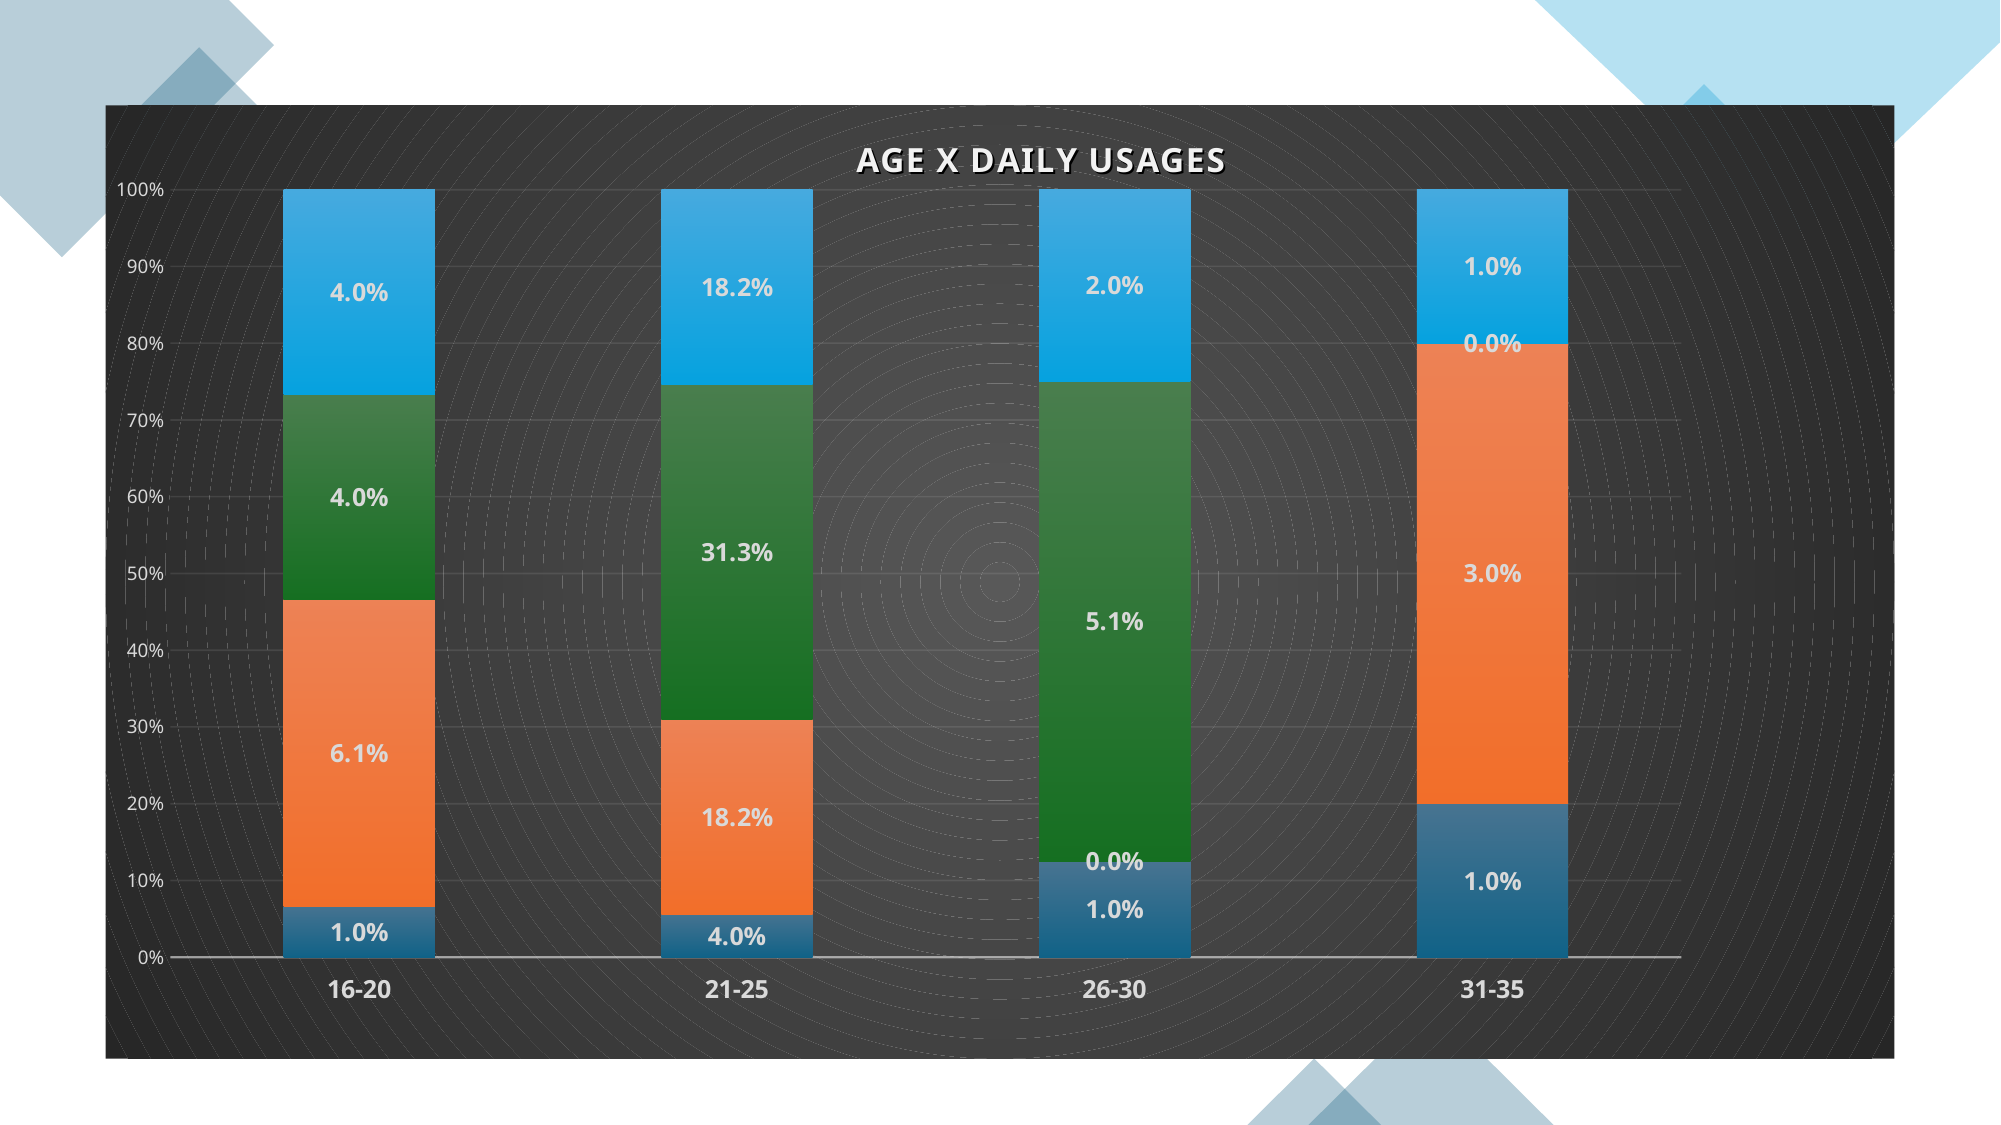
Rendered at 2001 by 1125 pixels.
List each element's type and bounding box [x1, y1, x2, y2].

text_box [0, 0, 2000, 1125]
chart [105, 105, 1895, 1059]
